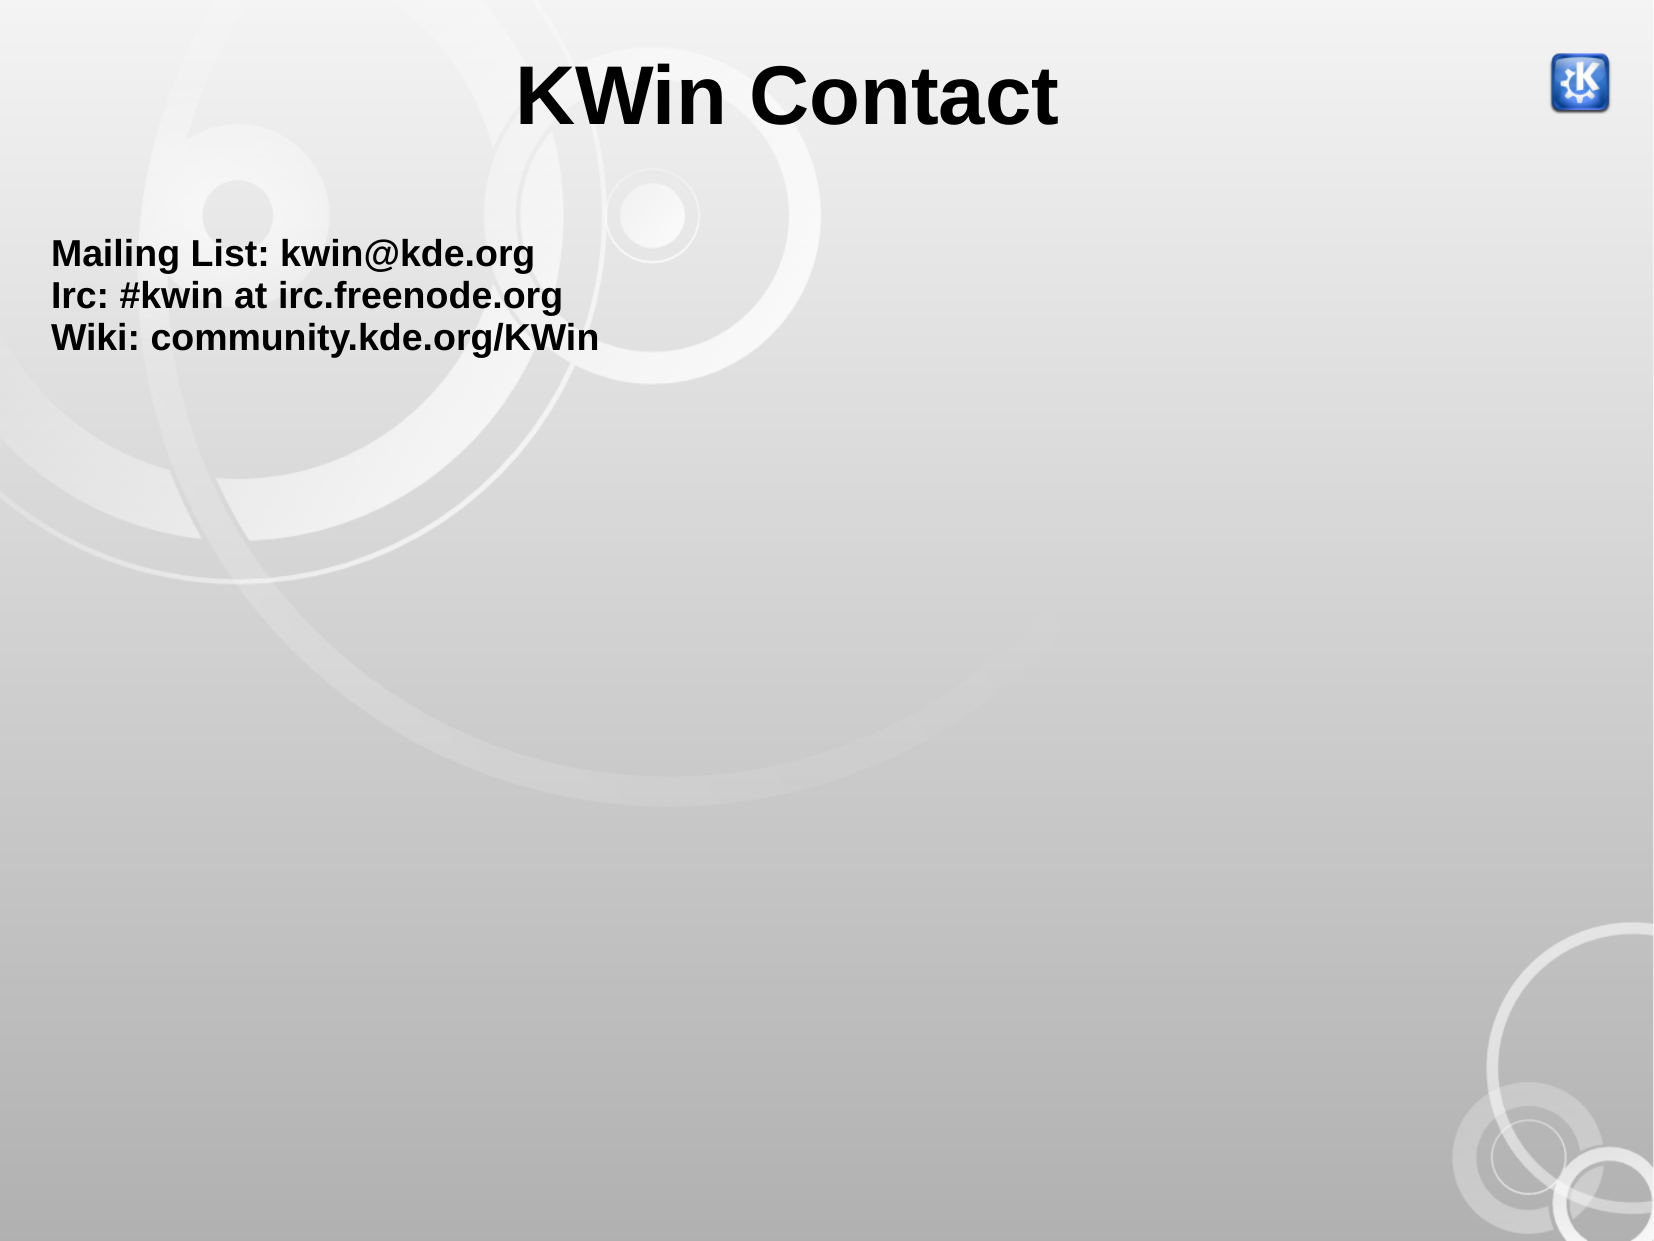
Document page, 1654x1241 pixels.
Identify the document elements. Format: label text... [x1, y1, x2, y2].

text_box KWin Contact [15, 41, 1561, 150]
text_box Mailing List: kwin@kde.org Irc: #kwin at irc.freenode.org Wiki: community.kde.org/KWin [36, 225, 1642, 886]
picture [0, 0, 1654, 1241]
